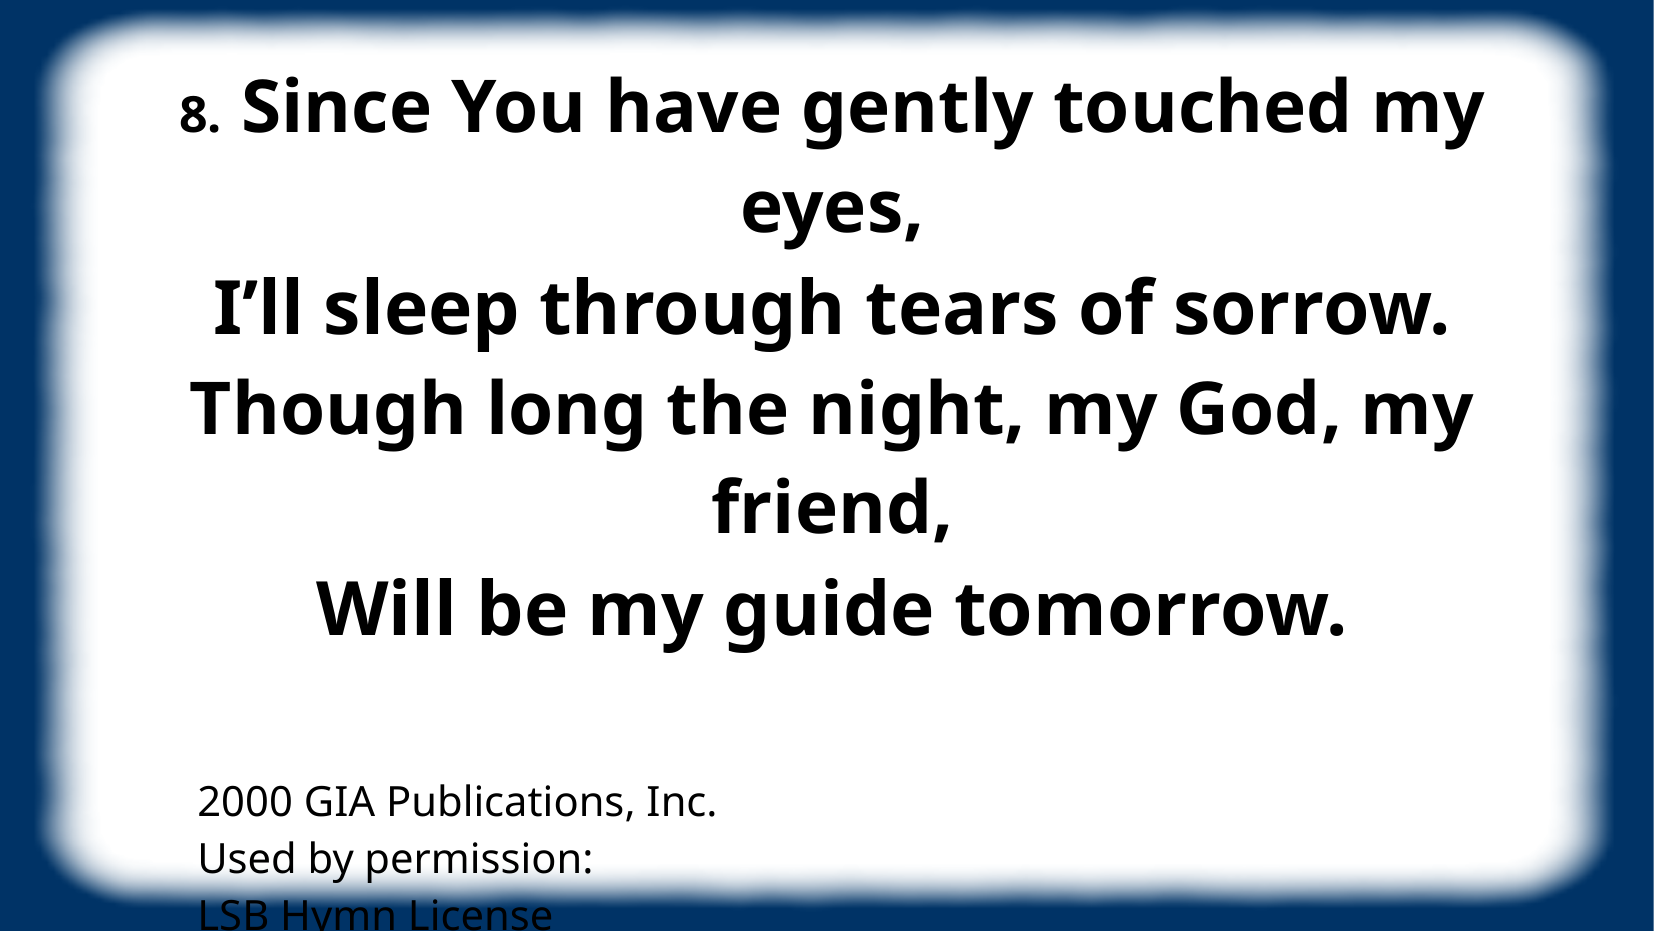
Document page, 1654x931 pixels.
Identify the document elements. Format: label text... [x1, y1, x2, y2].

text_box 8. Since You have gently touched my eyes, I’ll sleep through tears of sorrow. Though long the night, my God, my friend, Will be my guide tomorrow. 2000 GIA Publications, Inc. Used by permission: LSB Hymn License .NET, no. 100011038. [75, 45, 1591, 788]
picture [0, 0, 1654, 931]
